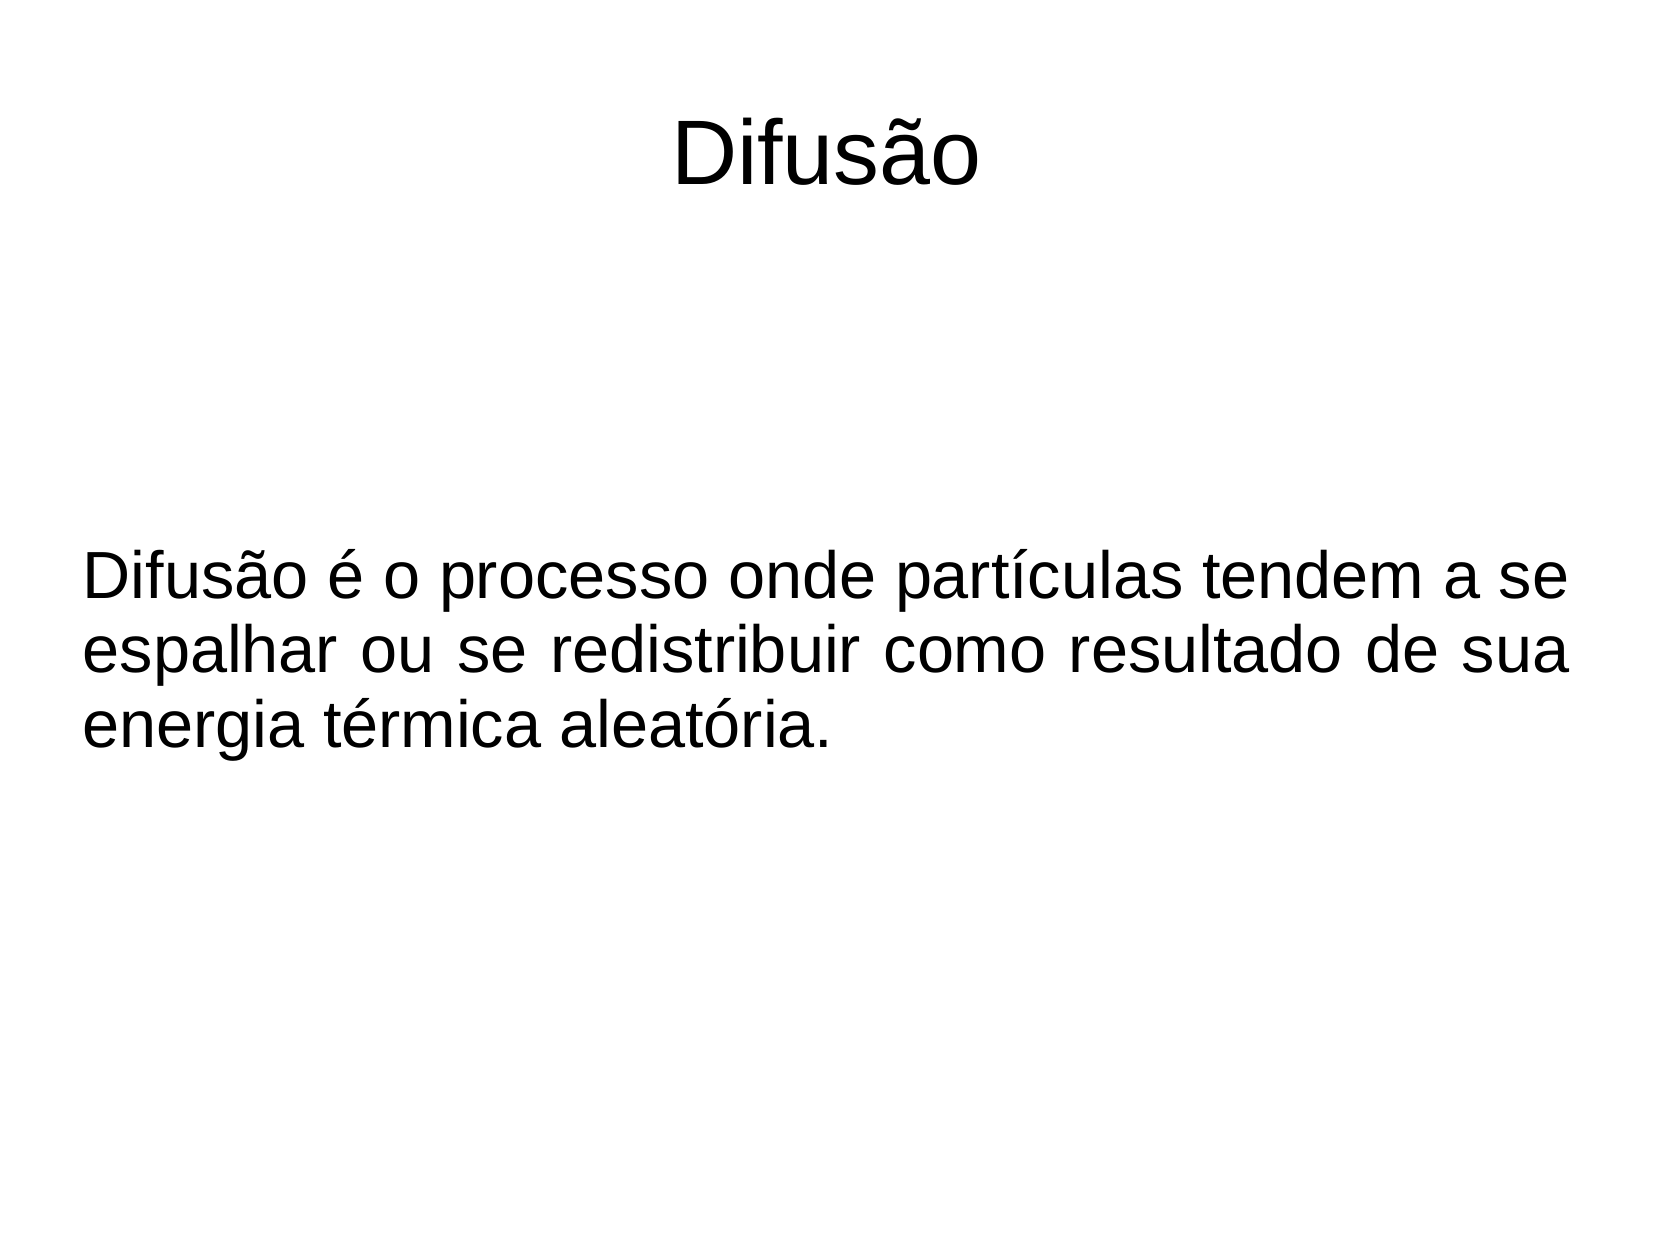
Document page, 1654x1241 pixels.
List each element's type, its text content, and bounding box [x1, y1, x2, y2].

title Difusão [82, 49, 1571, 257]
subtitle Difusão é o processo onde partículas tendem a se espalhar ou se redistribuir como resultado de sua energia térmica aleatória. [82, 290, 1571, 1010]
